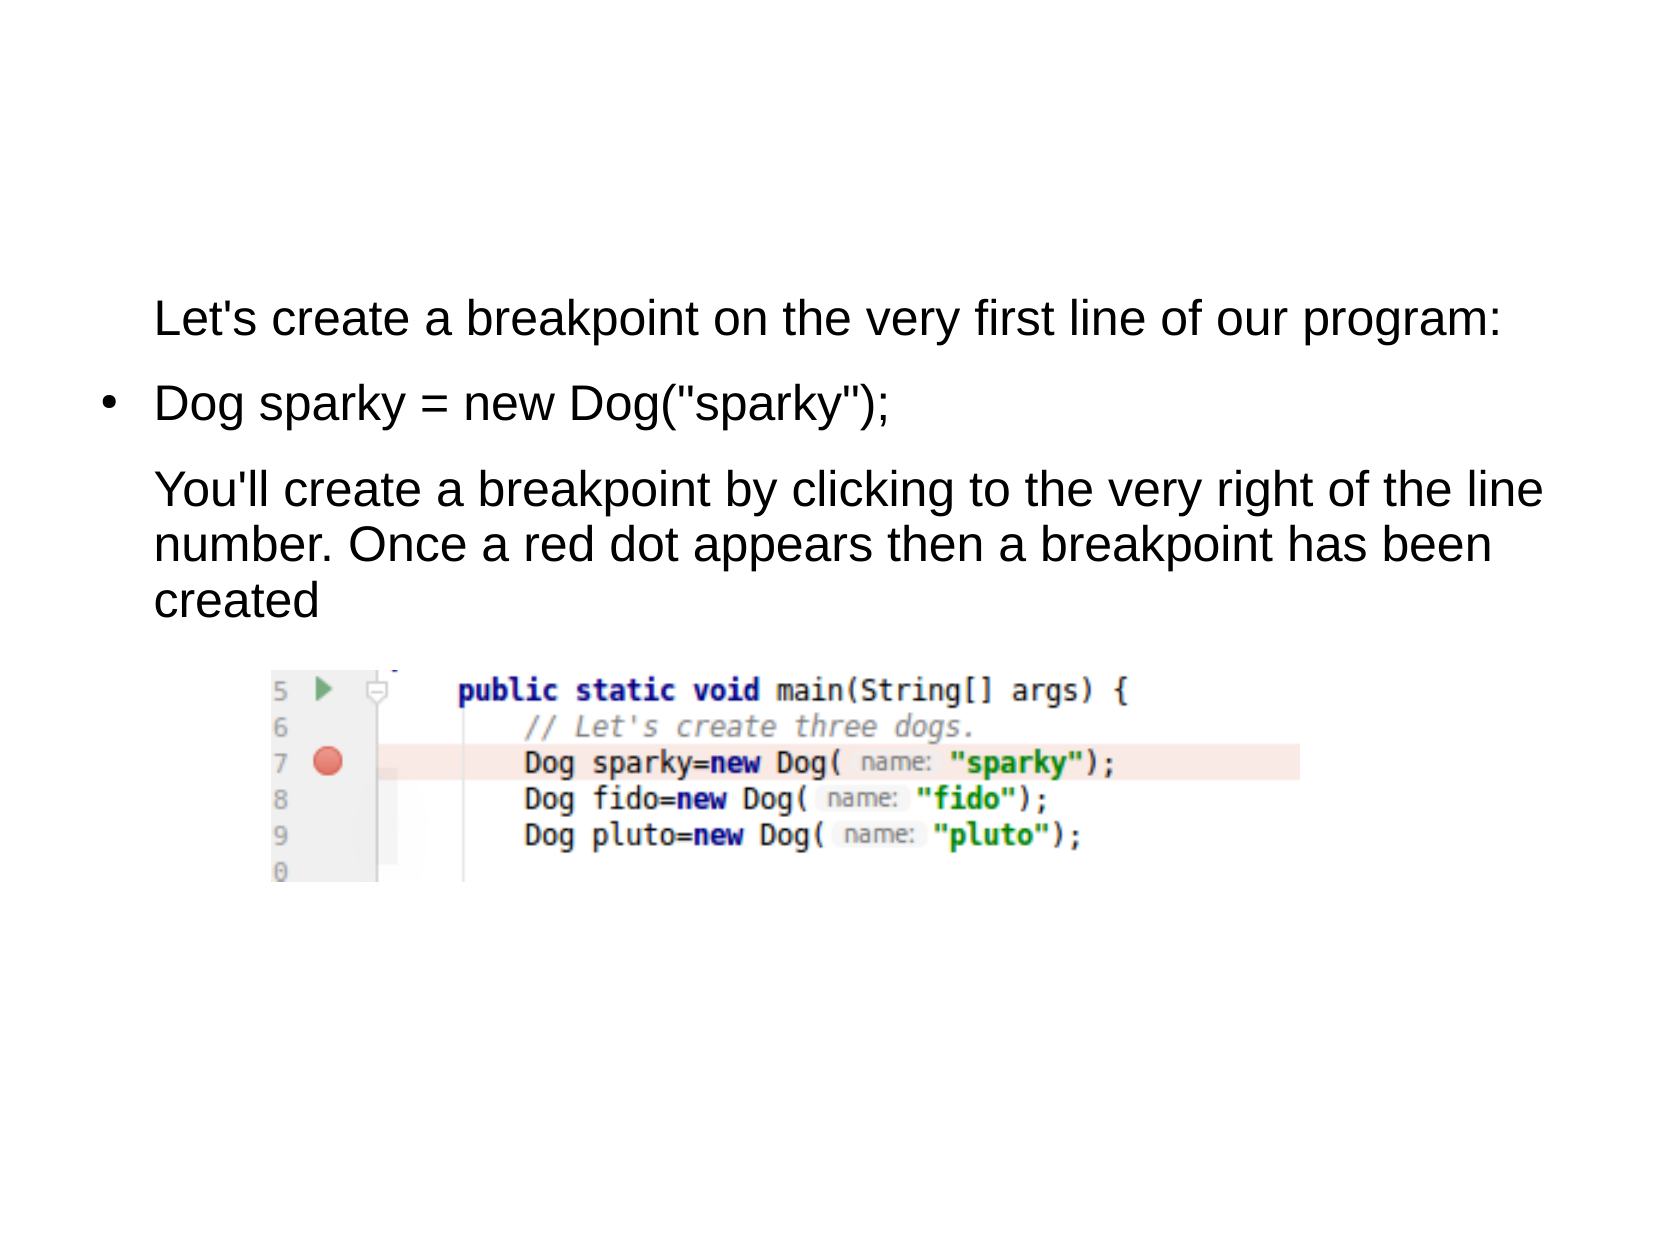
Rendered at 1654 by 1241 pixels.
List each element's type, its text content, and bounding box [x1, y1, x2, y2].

list Let's create a breakpoint on the very first line of our program: Dog sparky = new Dog("sparky"); You'll create a breakpoint by clicking to the very right of the line number. Once a red dot appears then a breakpoint has been created [82, 290, 1571, 1010]
picture [271, 670, 1300, 882]
